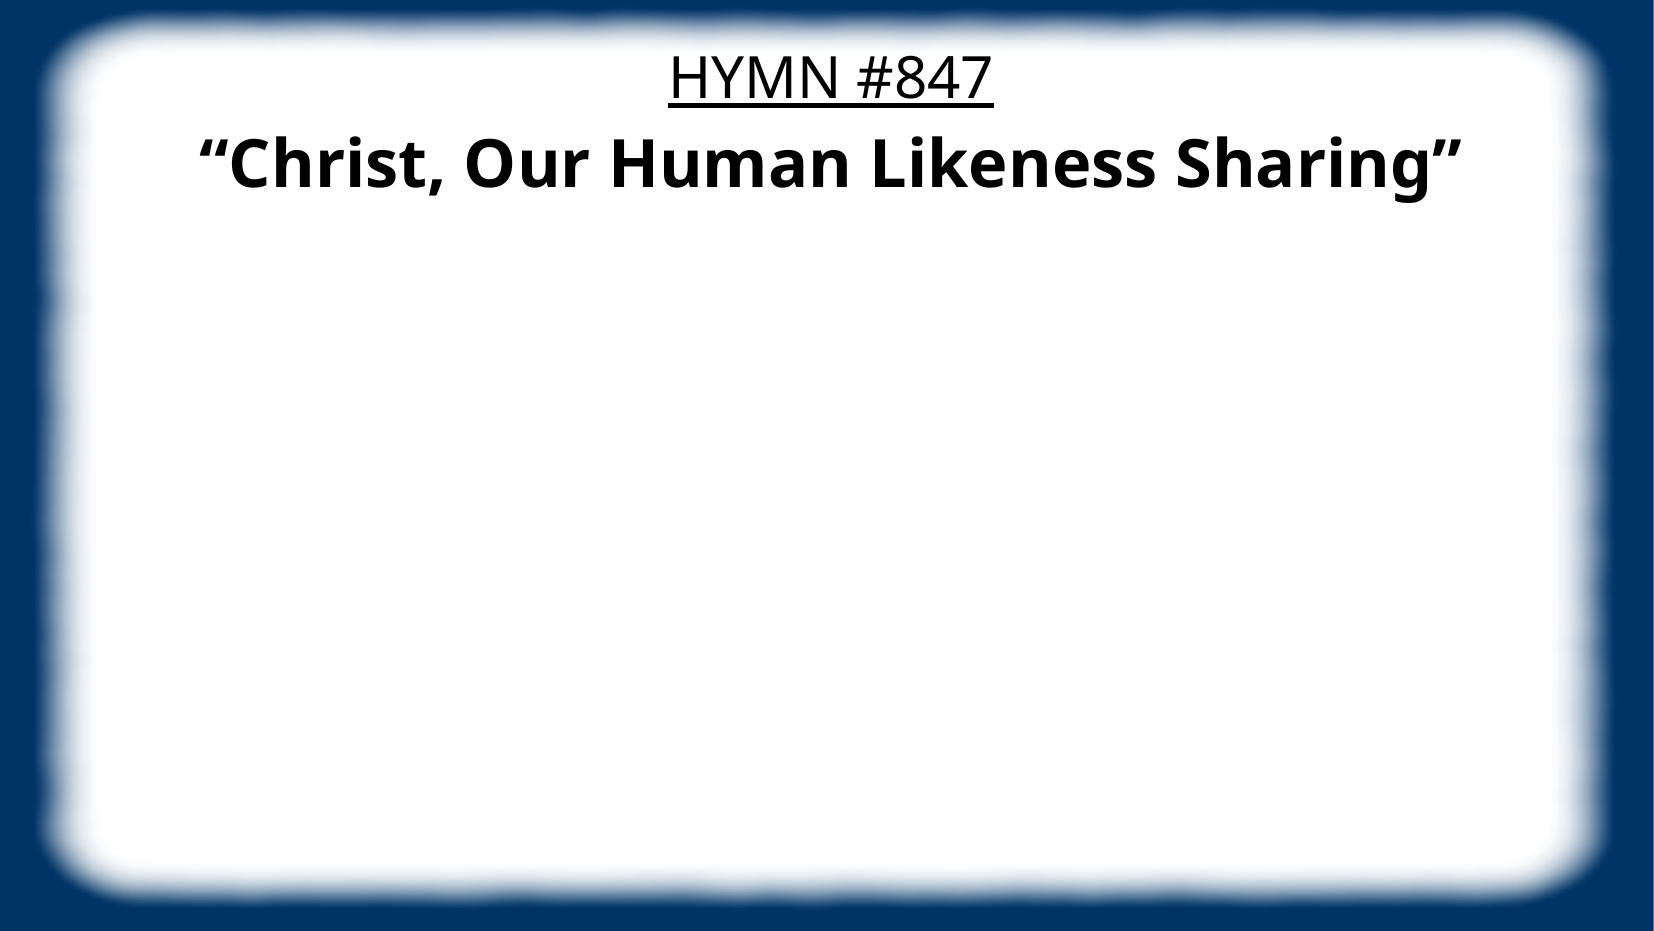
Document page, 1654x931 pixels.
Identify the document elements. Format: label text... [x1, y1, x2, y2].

text_box HYMN #847 “Christ, Our Human Likeness Sharing” [73, 29, 1589, 211]
picture [0, 0, 1654, 931]
